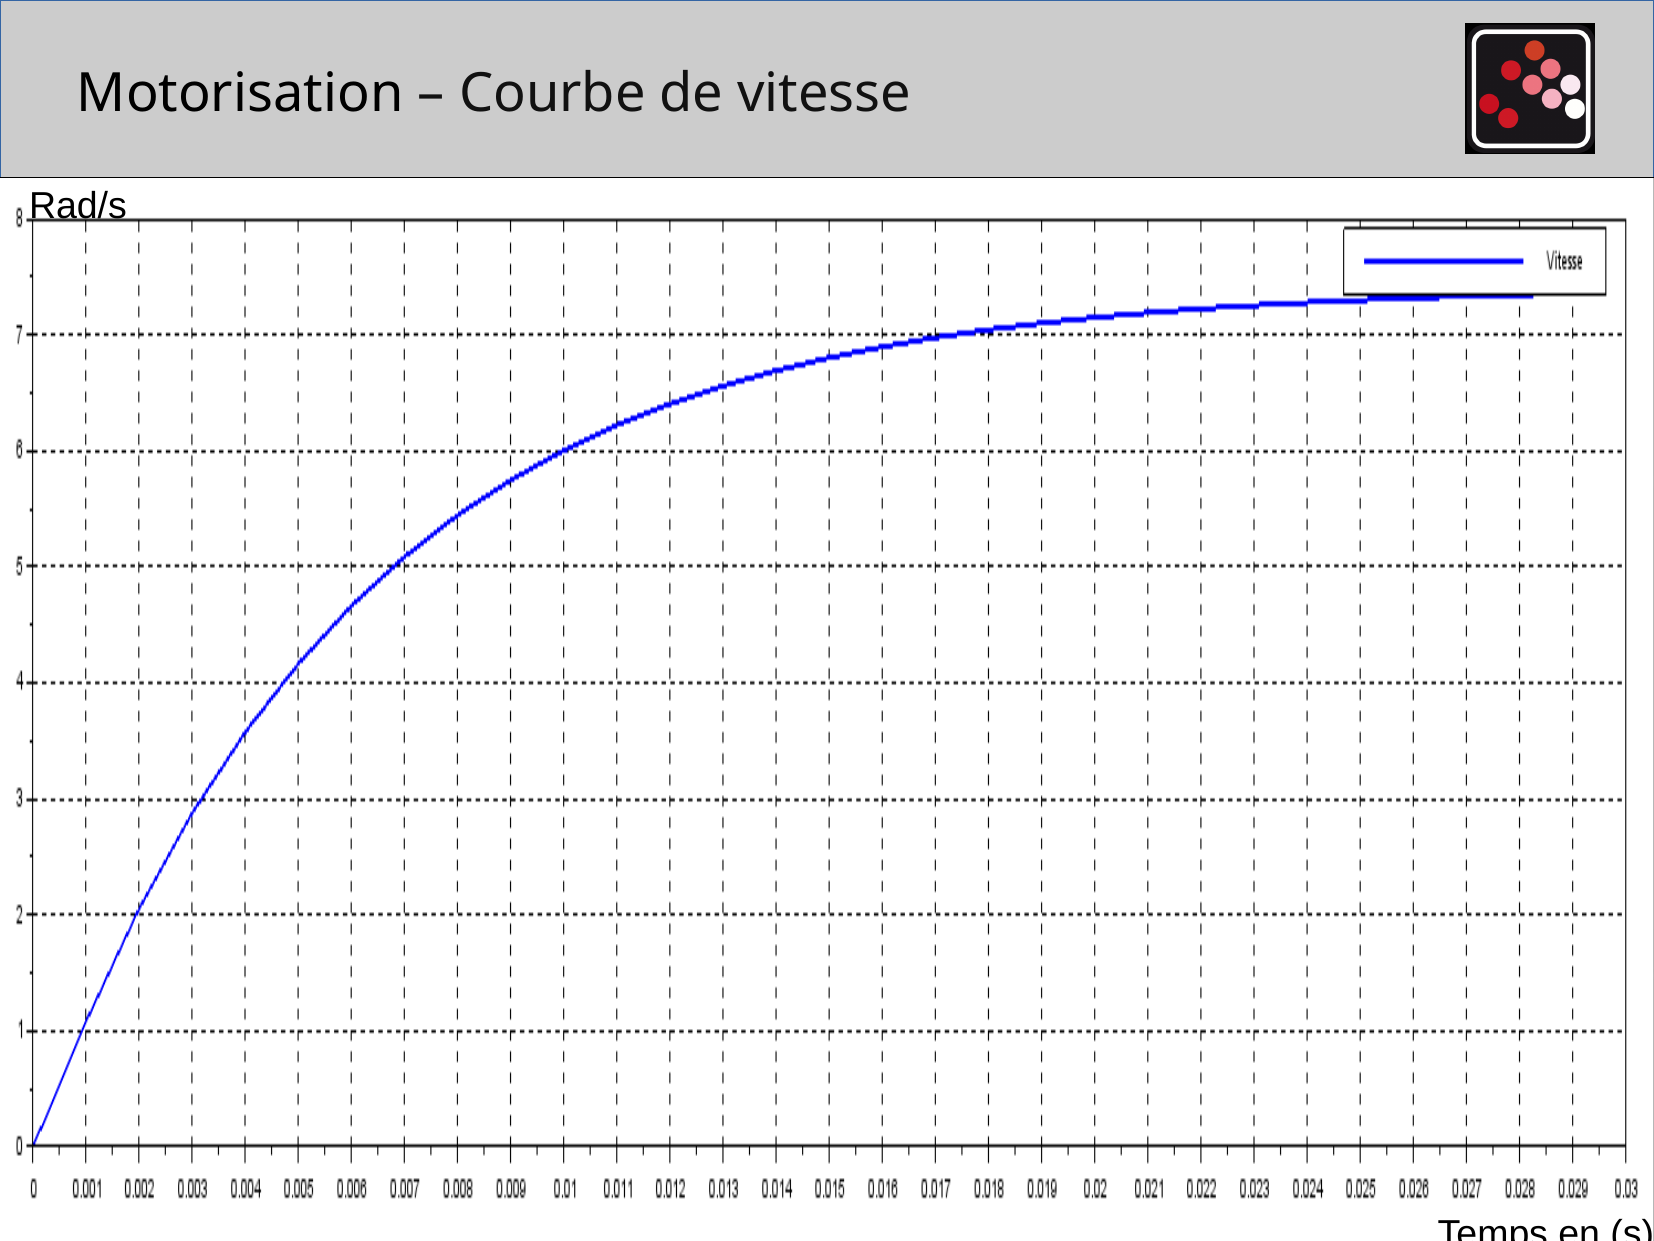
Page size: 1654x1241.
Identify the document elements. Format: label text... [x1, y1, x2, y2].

picture [1465, 23, 1595, 154]
text_box Motorisation – Courbe de vitesse [0, 23, 1430, 178]
text_box [0, 0, 1654, 177]
text_box Rad/s [14, 178, 142, 234]
picture [0, 178, 1654, 1241]
